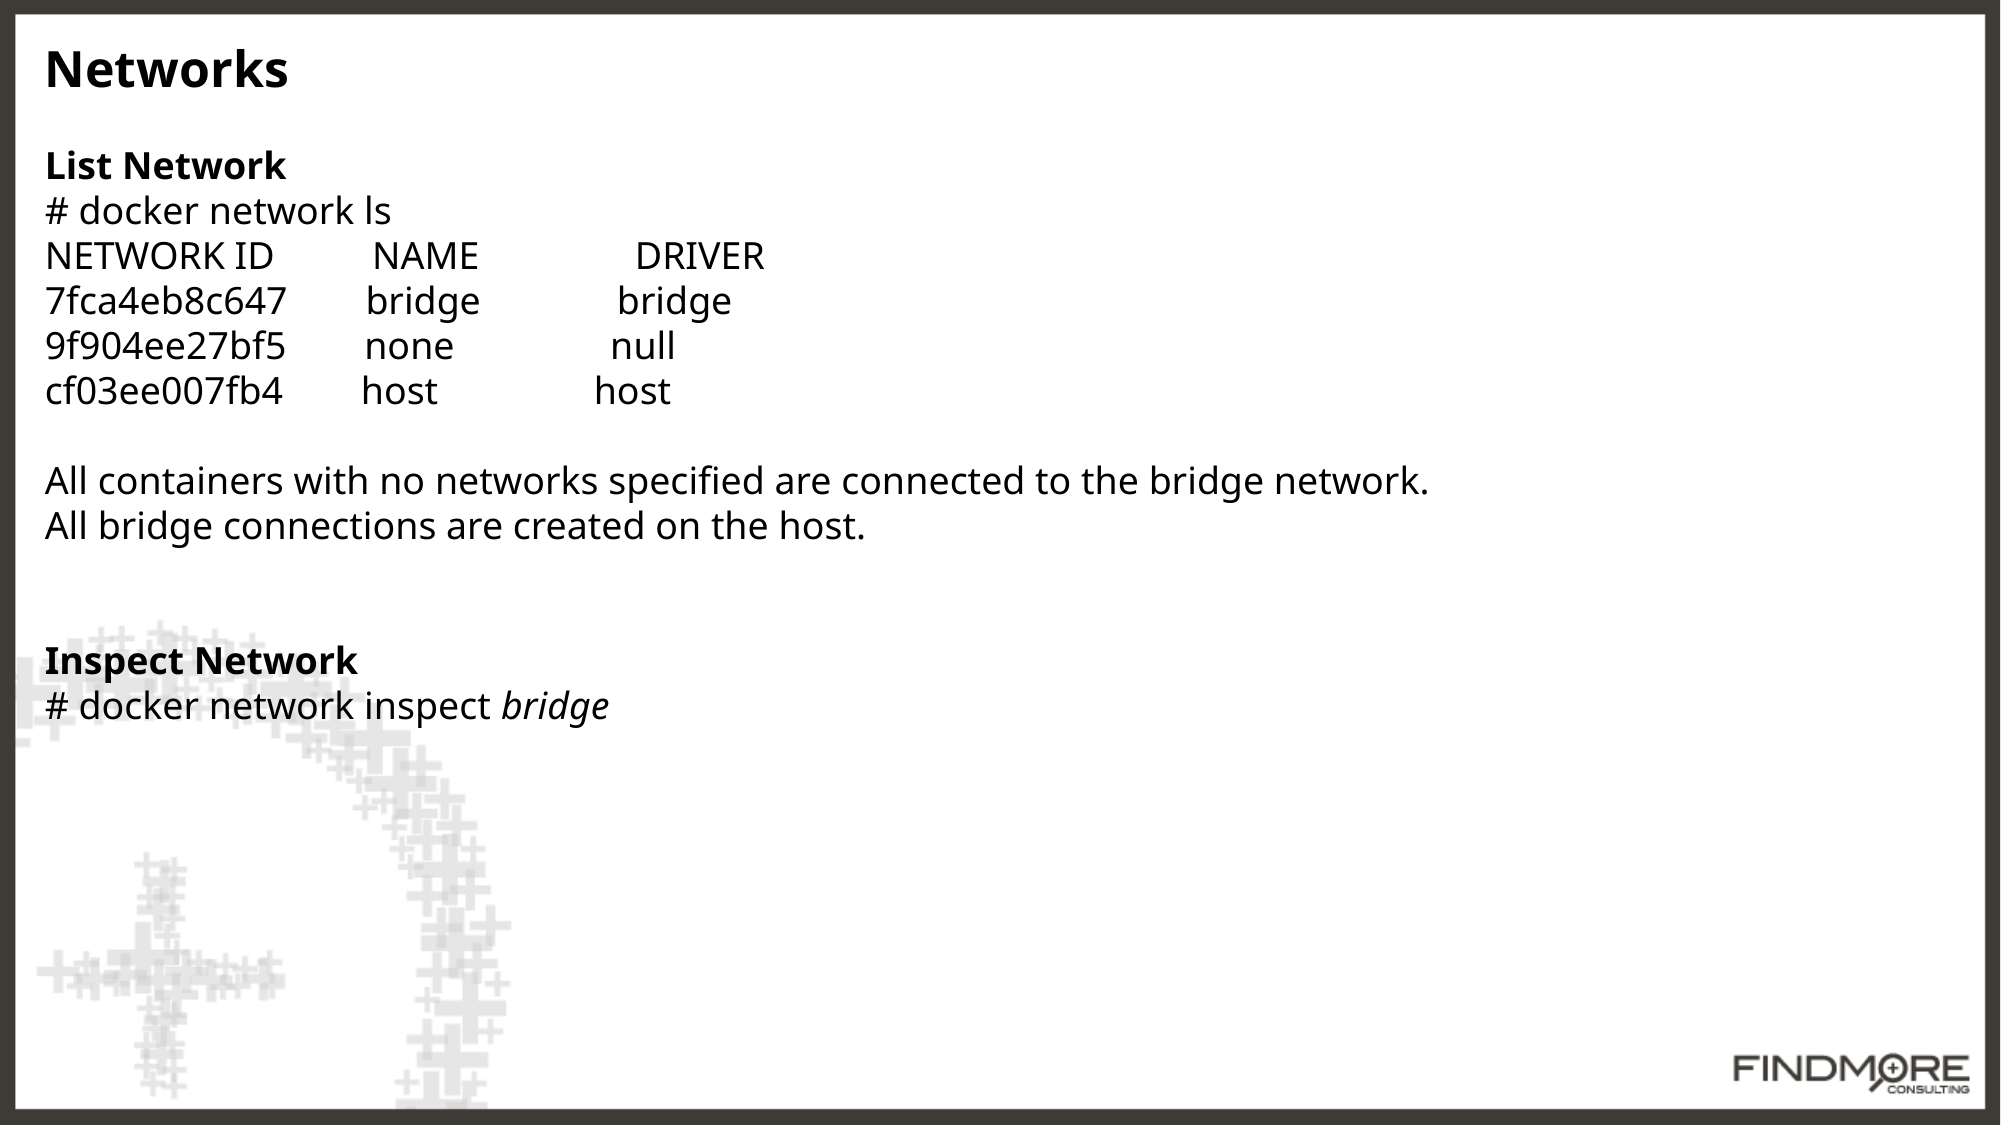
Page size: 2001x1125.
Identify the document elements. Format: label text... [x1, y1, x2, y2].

picture [0, 0, 2001, 1125]
text_box Networks List Network # docker network ls NETWORK ID NAME DRIVER 7fca4eb8c647 bridge bridge 9f904ee27bf5 none null cf03ee007fb4 host host All containers with no networks specified are connected to the bridge network. All bridge connections are created on the host. Inspect Network # docker network inspect bridge [29, 29, 1950, 1035]
